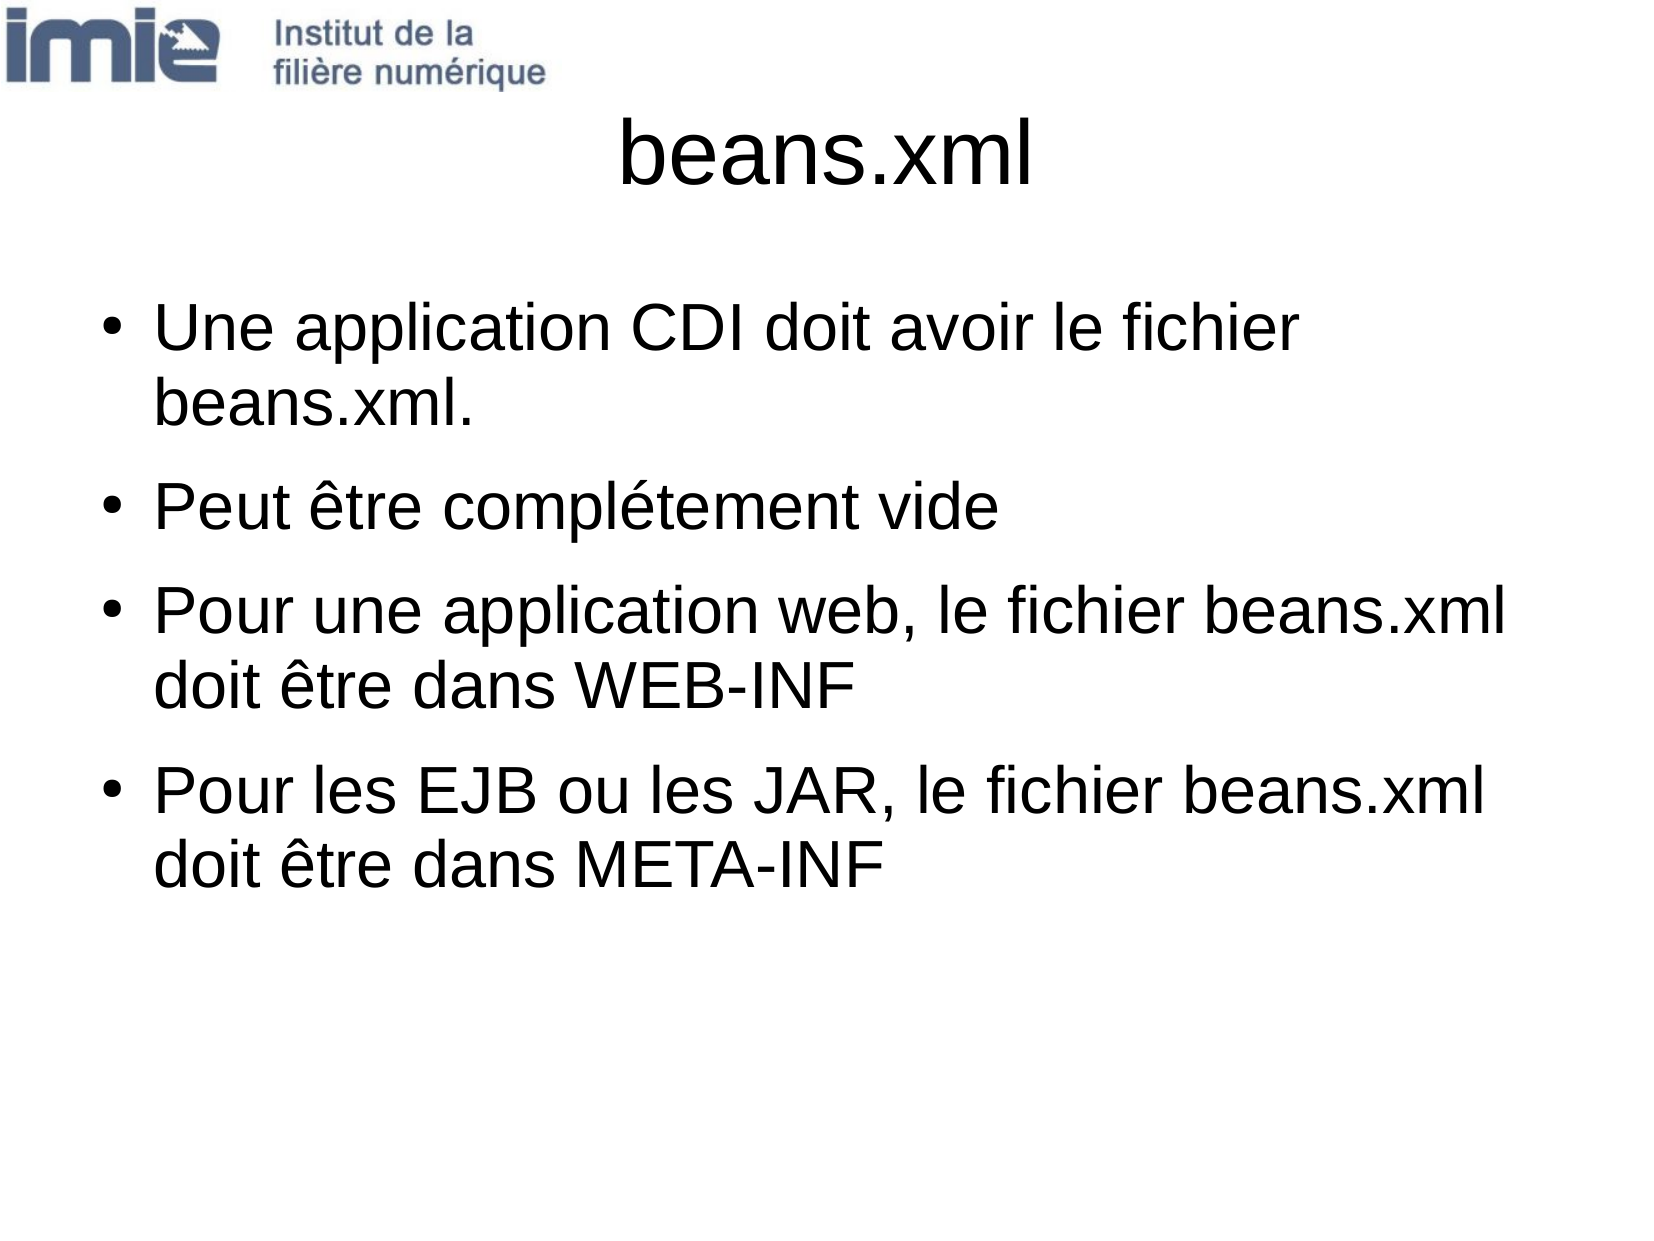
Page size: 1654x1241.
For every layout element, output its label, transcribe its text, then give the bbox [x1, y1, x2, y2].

title beans.xml [82, 49, 1571, 257]
picture [1, 0, 562, 92]
list Une application CDI doit avoir le fichier beans.xml. Peut être complétement vide Pour une application web, le fichier beans.xml doit être dans WEB-INF Pour les EJB ou les JAR, le fichier beans.xml doit être dans META-INF [82, 290, 1571, 1010]
